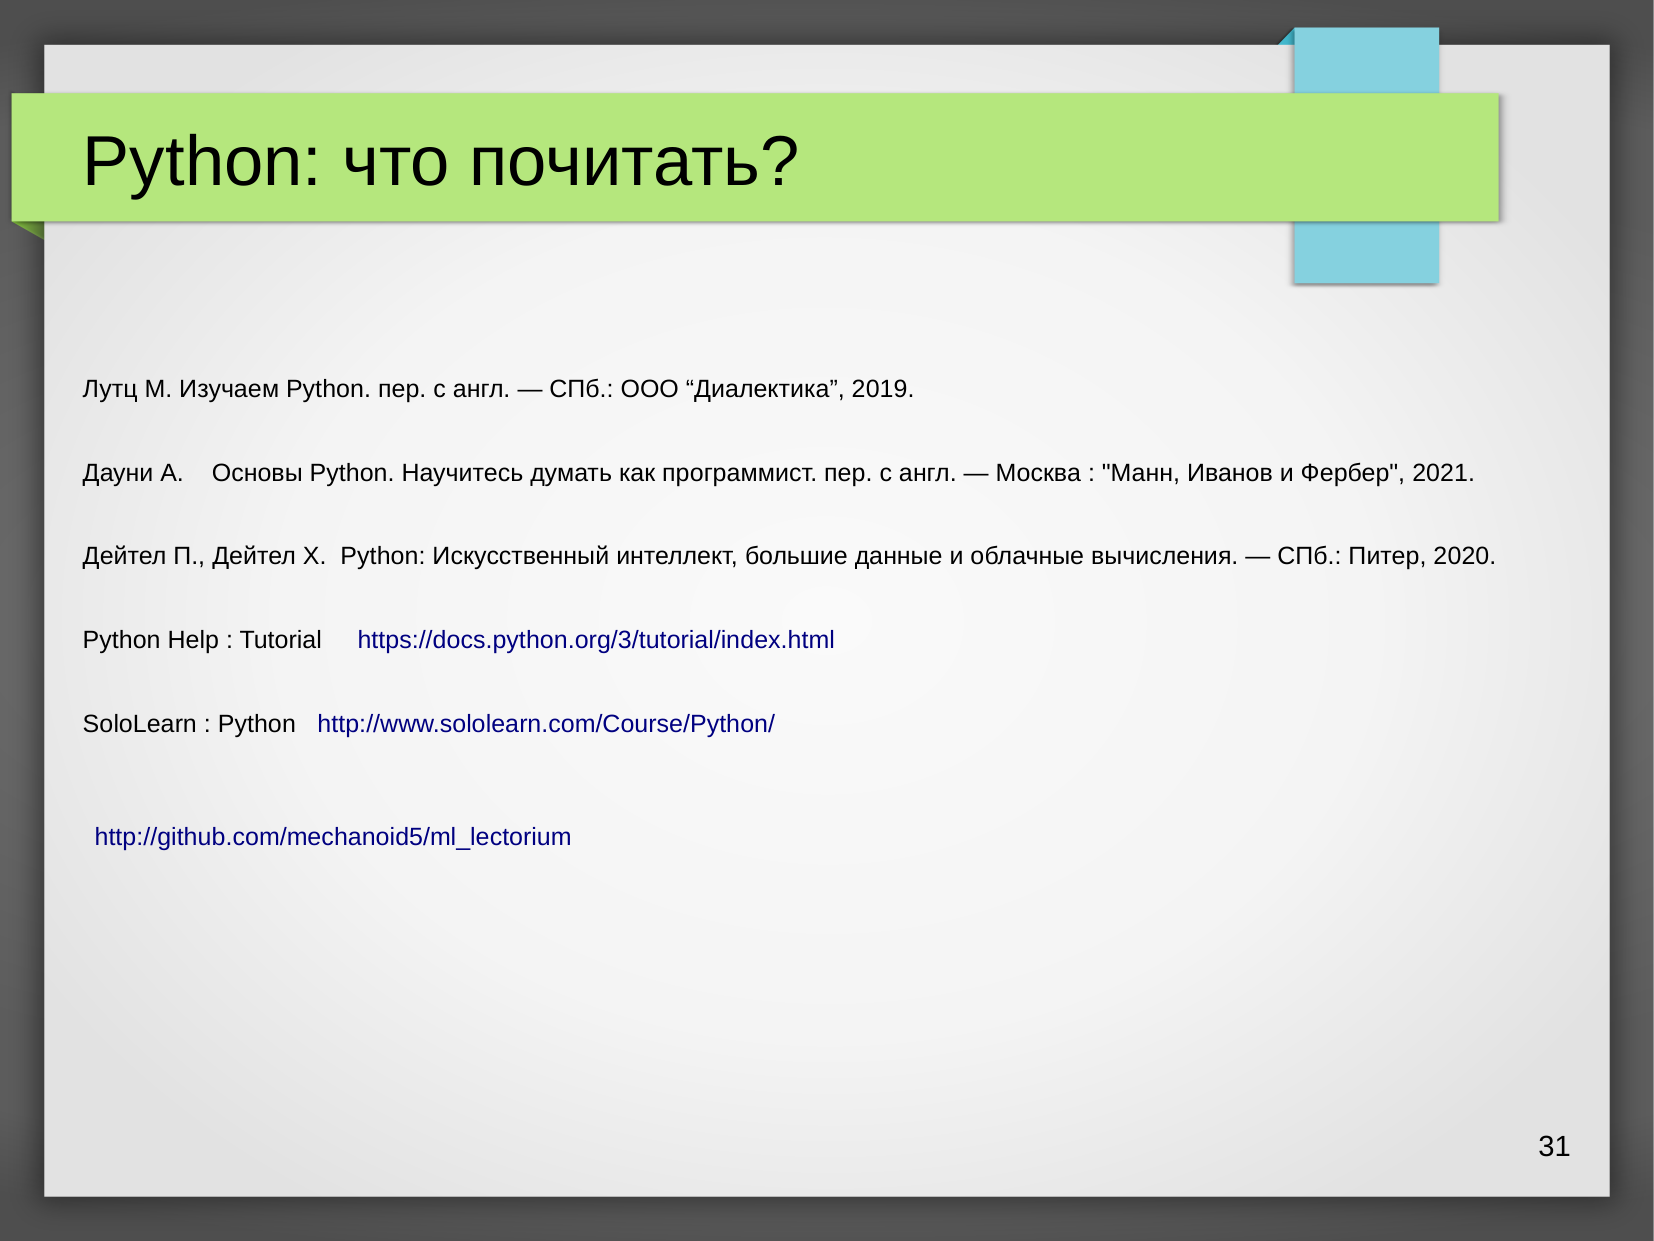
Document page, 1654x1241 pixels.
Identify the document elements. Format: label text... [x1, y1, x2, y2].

text_box Лутц М. Изучаем Python. пер. с англ. — СПб.: ООО “Диалектика”, 2019. Дауни А. Основы Python. Научитесь думать как программист. пер. с англ. — Москва : "Манн, Иванов и Фербер", 2021. Дейтел П., Дейтел Х. Python: Искусственный интеллект, большие данные и облачные вычисления. — СПб.: Питер, 2020. Python Help : Tutorial https://docs.python.org/3/tutorial/index.html SoloLearn : Python http://www.sololearn.com/Course/Python/ http://github.com/mechanoid5/ml_lectorium [82, 328, 1536, 981]
title Python: что почитать? [82, 96, 1571, 225]
picture [0, 0, 1654, 1241]
